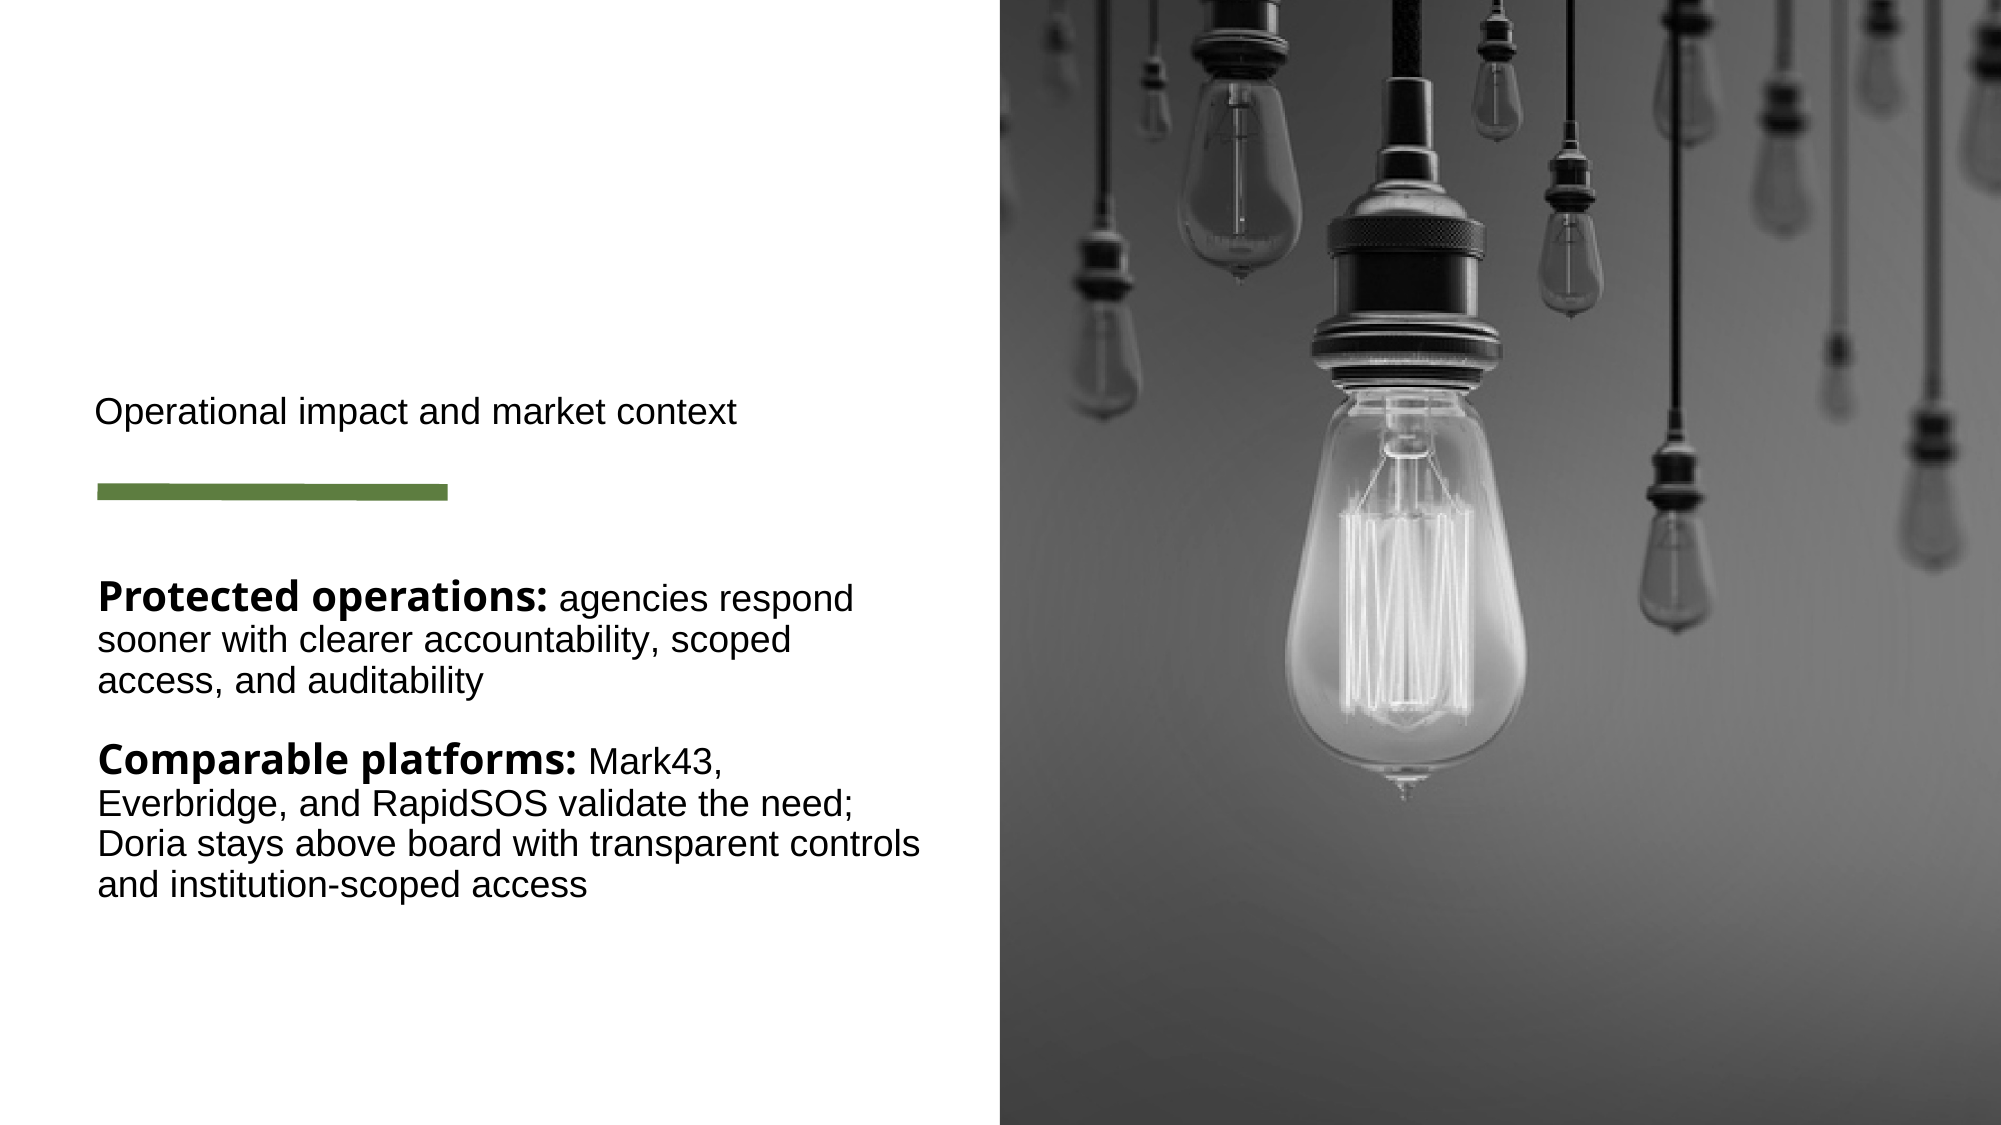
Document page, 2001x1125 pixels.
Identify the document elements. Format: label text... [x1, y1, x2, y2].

list Protected operations: agencies respond sooner with clearer accountability, scoped access, and auditability Comparable platforms: Mark43, Everbridge, and RapidSOS validate the need; Doria stays above board with transparent controls and institution-scoped access [97, 537, 925, 1030]
picture [999, 0, 2000, 1125]
title Operational impact and market context [94, 45, 925, 432]
